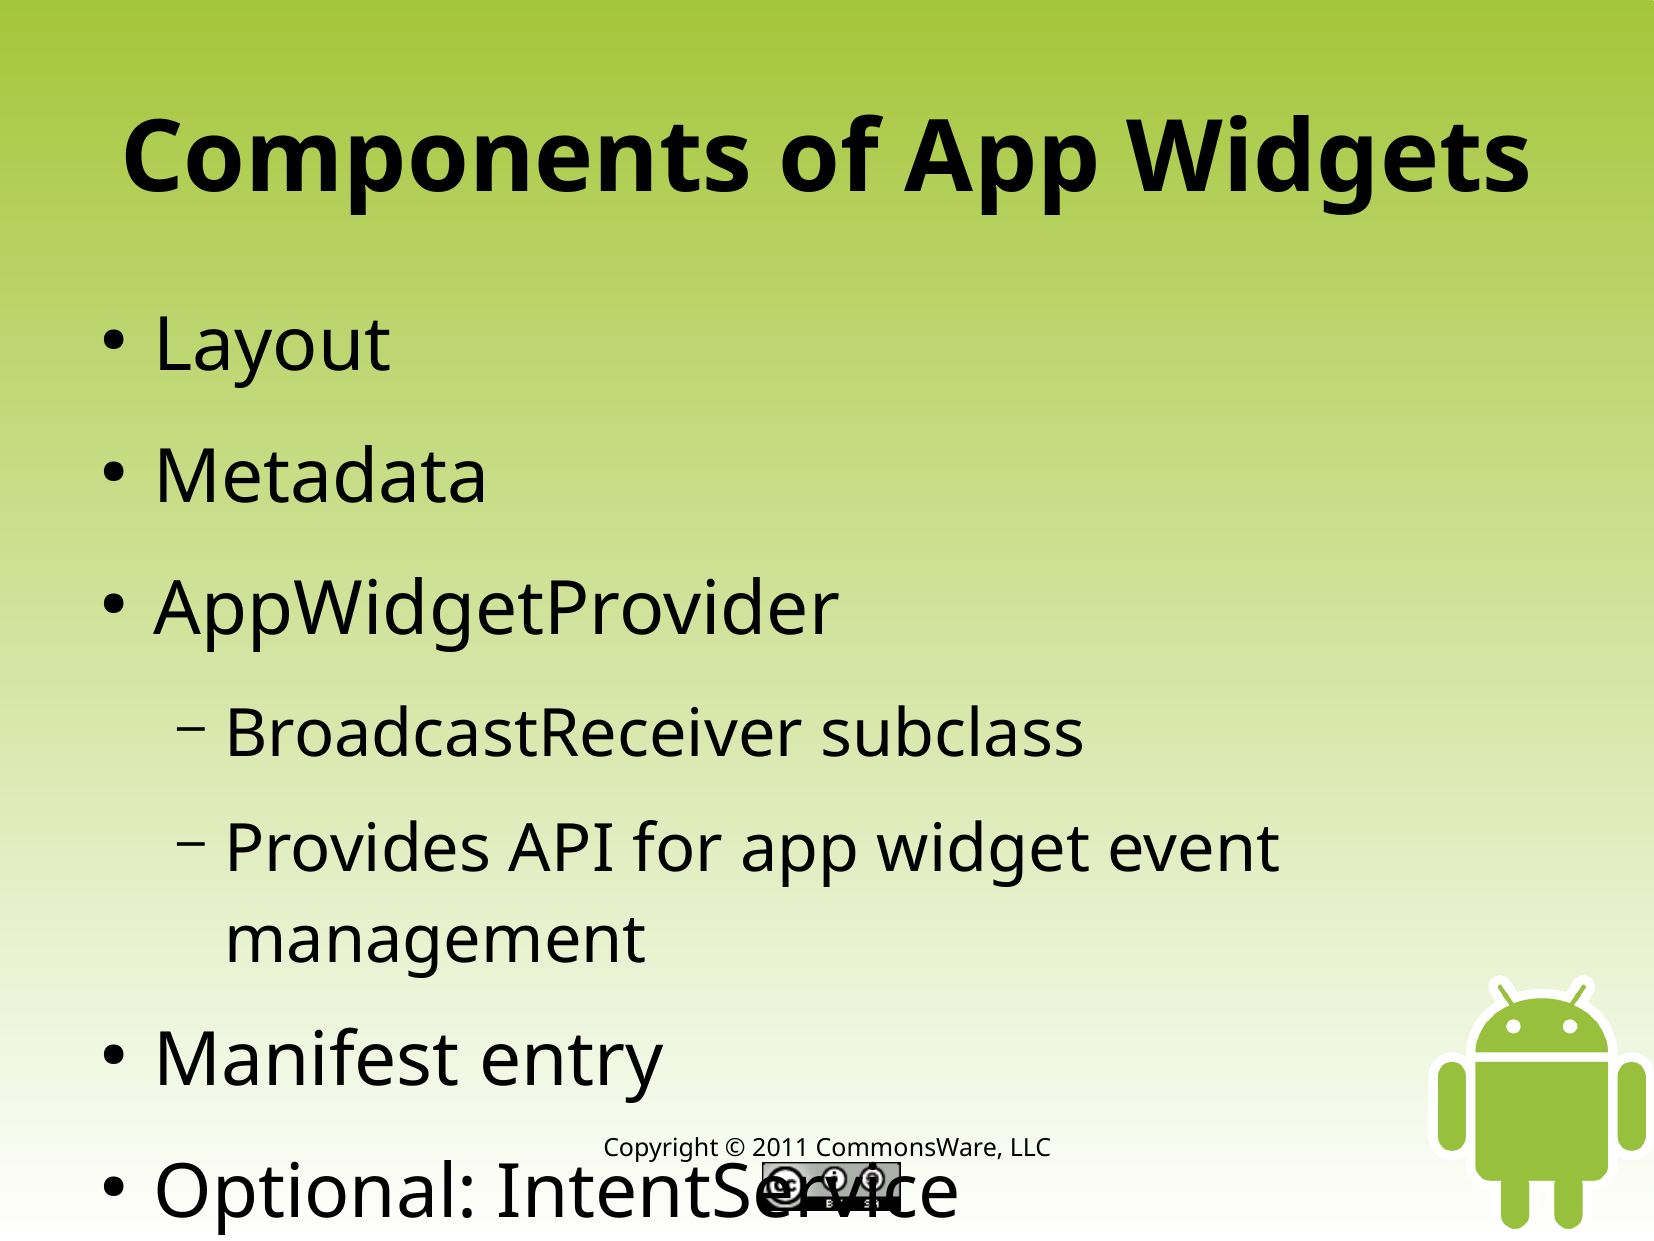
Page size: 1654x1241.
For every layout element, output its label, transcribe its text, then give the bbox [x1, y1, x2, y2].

picture [763, 1181, 784, 1193]
picture [1428, 975, 1654, 1238]
picture [762, 1162, 901, 1211]
title Components of App Widgets [82, 49, 1571, 257]
list Layout Metadata AppWidgetProvider BroadcastReceiver subclass Provides API for app widget event management Manifest entry Optional: IntentService [82, 290, 1571, 1094]
picture [893, 1182, 901, 1211]
